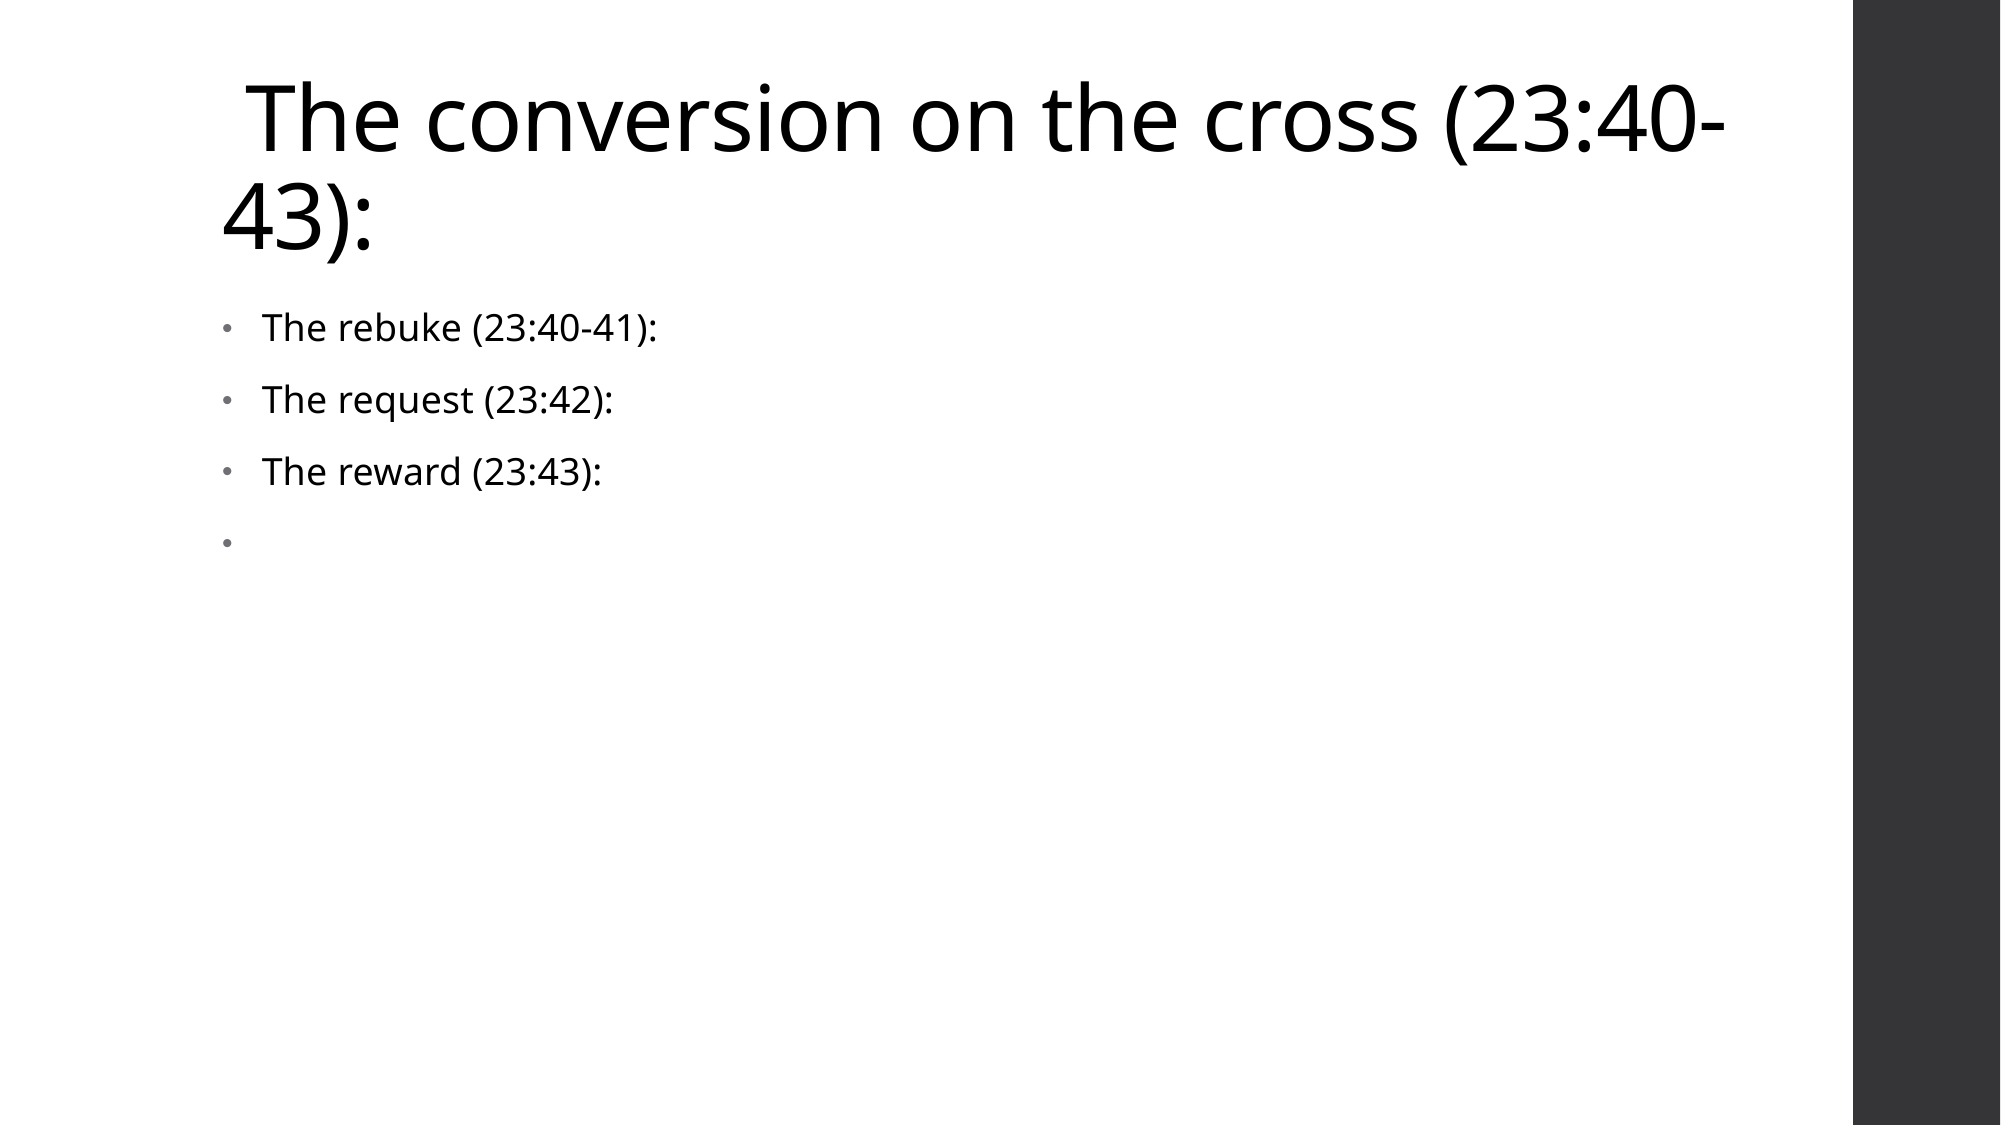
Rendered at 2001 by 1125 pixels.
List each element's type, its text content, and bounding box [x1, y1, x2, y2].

list The rebuke (23:40-41): The request (23:42): The reward (23:43): [206, 299, 1617, 1014]
title The conversion on the cross (23:40-43): [206, 60, 1797, 278]
